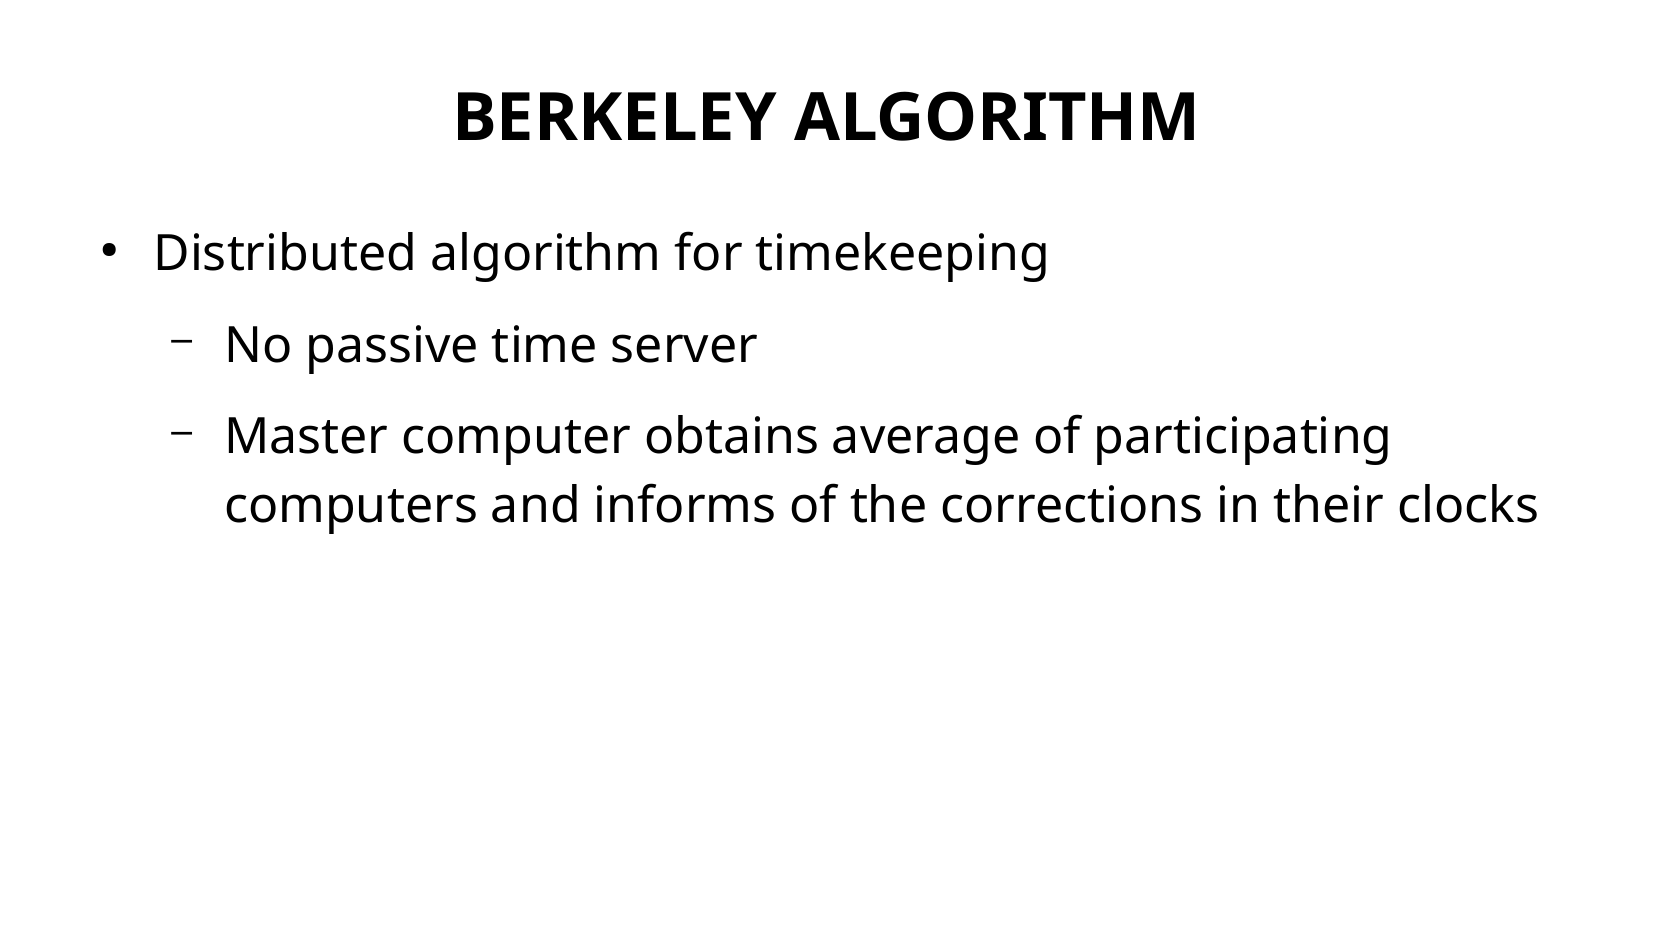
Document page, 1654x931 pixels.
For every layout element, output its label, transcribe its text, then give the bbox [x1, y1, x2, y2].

list Distributed algorithm for timekeeping No passive time server Master computer obtains average of participating computers and informs of the corrections in their clocks [82, 217, 1571, 757]
title BERKELEY ALGORITHM [82, 36, 1571, 193]
